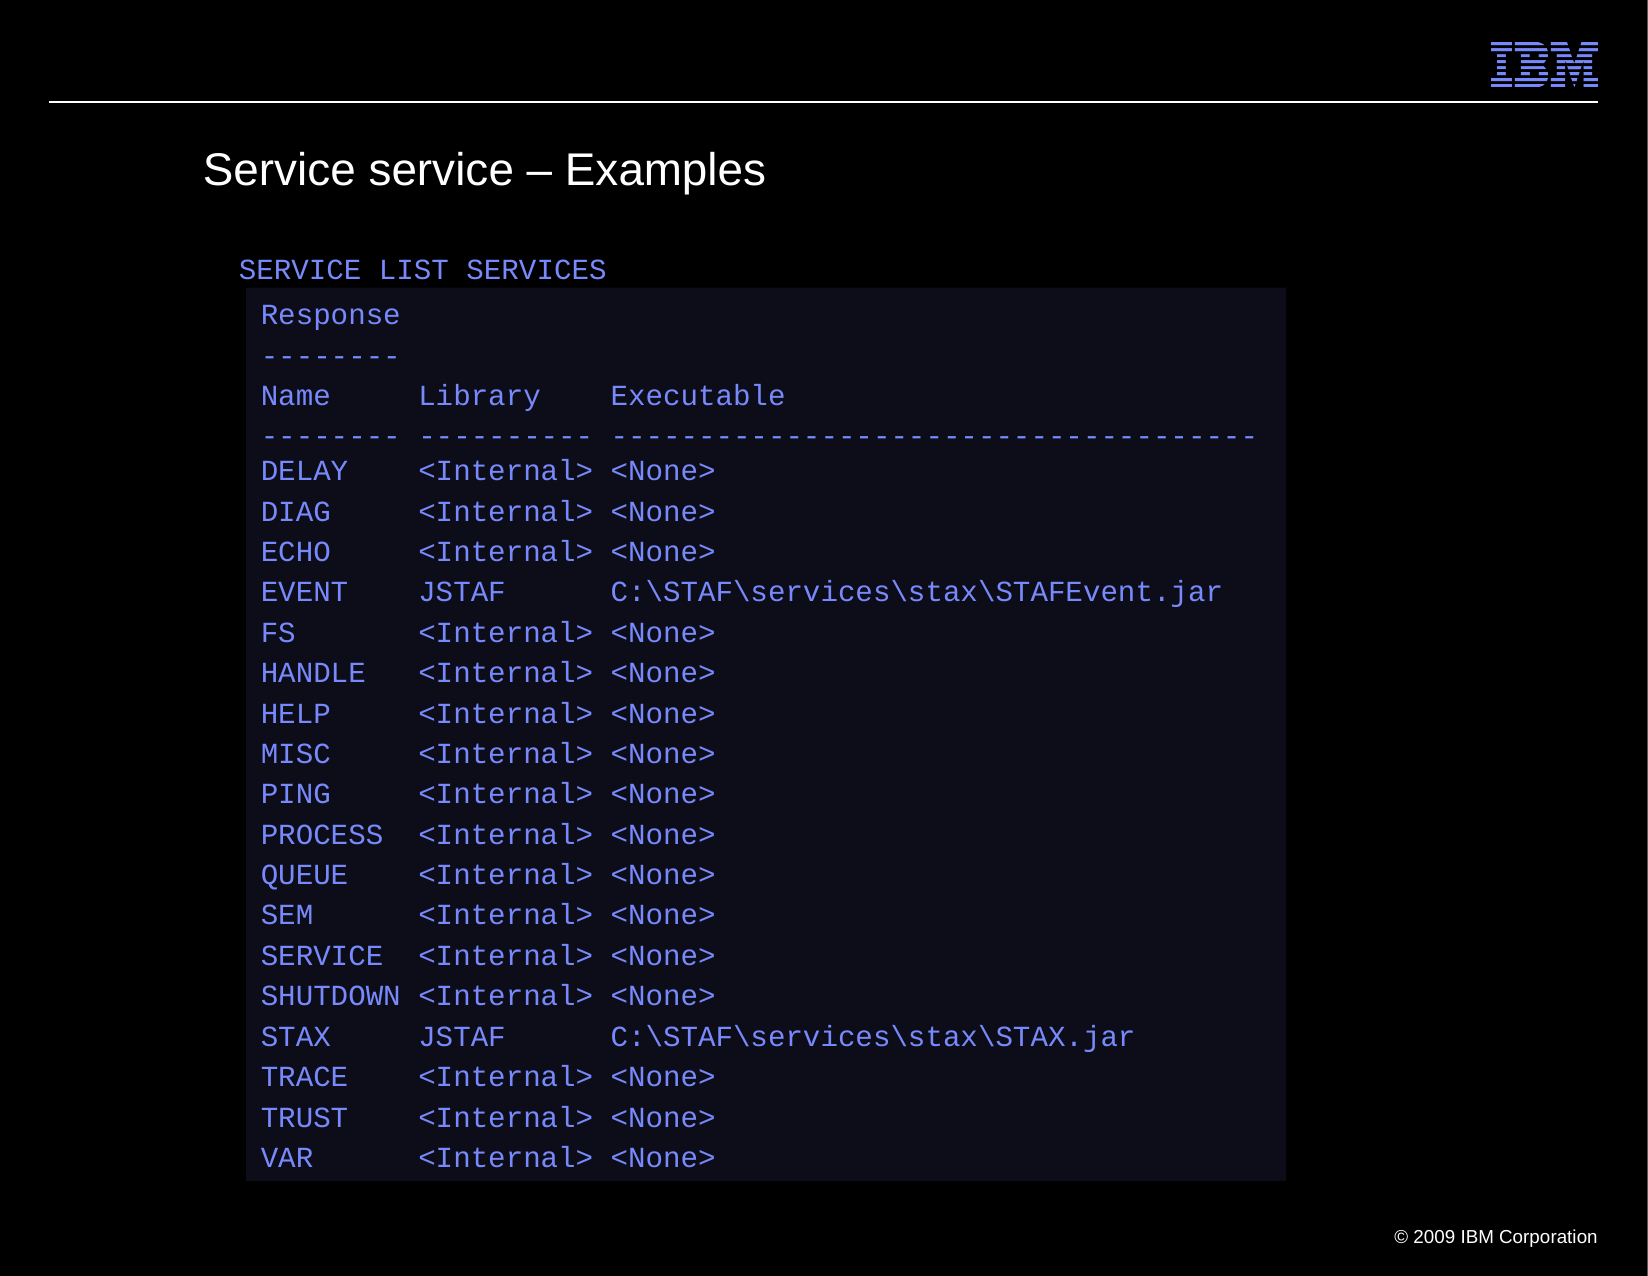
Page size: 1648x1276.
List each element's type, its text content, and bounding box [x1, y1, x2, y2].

text_box Response -------- Name Library Executable -------- ---------- -------------------------------------DELAY <Internal> <None> DIAG <Internal> <None> ECHO <Internal> <None> EVENT JSTAF C:\STAF\services\stax\STAFEvent.jar FS <Internal> <None> HANDLE <Internal> <None> HELP <Internal> <None> MISC <Internal> <None> PING <Internal> <None> PROCESS <Internal> <None> QUEUE <Internal> <None> SEM <Internal> <None> SERVICE <Internal> <None> SHUTDOWN <Internal> <None> STAX JSTAF C:\STAF\services\stax\STAX.jar TRACE <Internal> <None> TRUST <Internal> <None> VAR <Internal> <None> [246, 287, 1287, 1181]
picture [1491, 42, 1598, 87]
title Service service – Examples [186, 137, 1648, 231]
text_box SERVICE LIST SERVICES [239, 250, 1648, 286]
